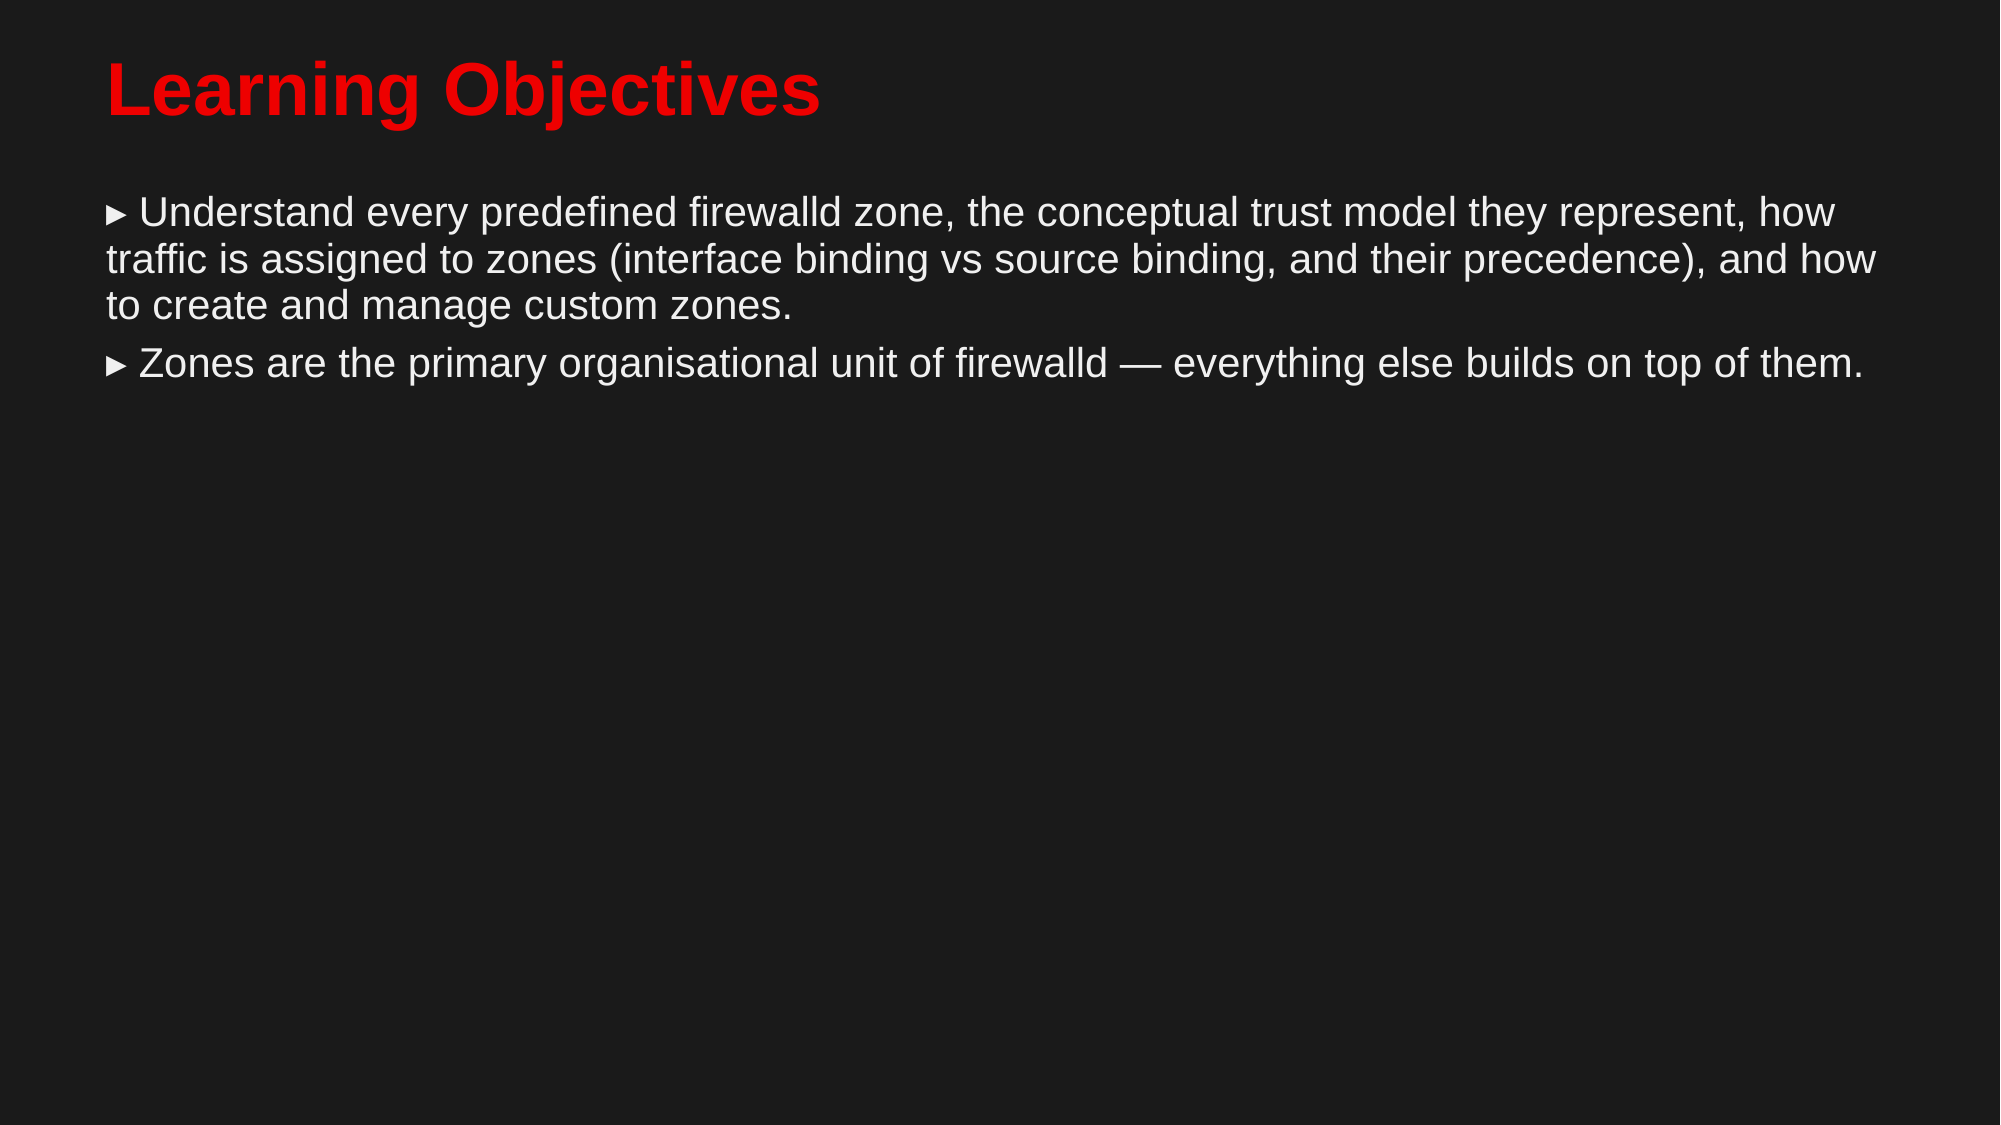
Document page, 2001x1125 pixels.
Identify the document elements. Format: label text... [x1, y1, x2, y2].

text_box ▸ Understand every predefined firewalld zone, the conceptual trust model they represent, how traffic is assigned to zones (interface binding vs source binding, and their precedence), and how to create and manage custom zones. ▸ Zones are the primary organisational unit of firewalld — everything else builds on top of them. [88, 177, 1912, 1093]
text_box Learning Objectives [88, 35, 1912, 154]
